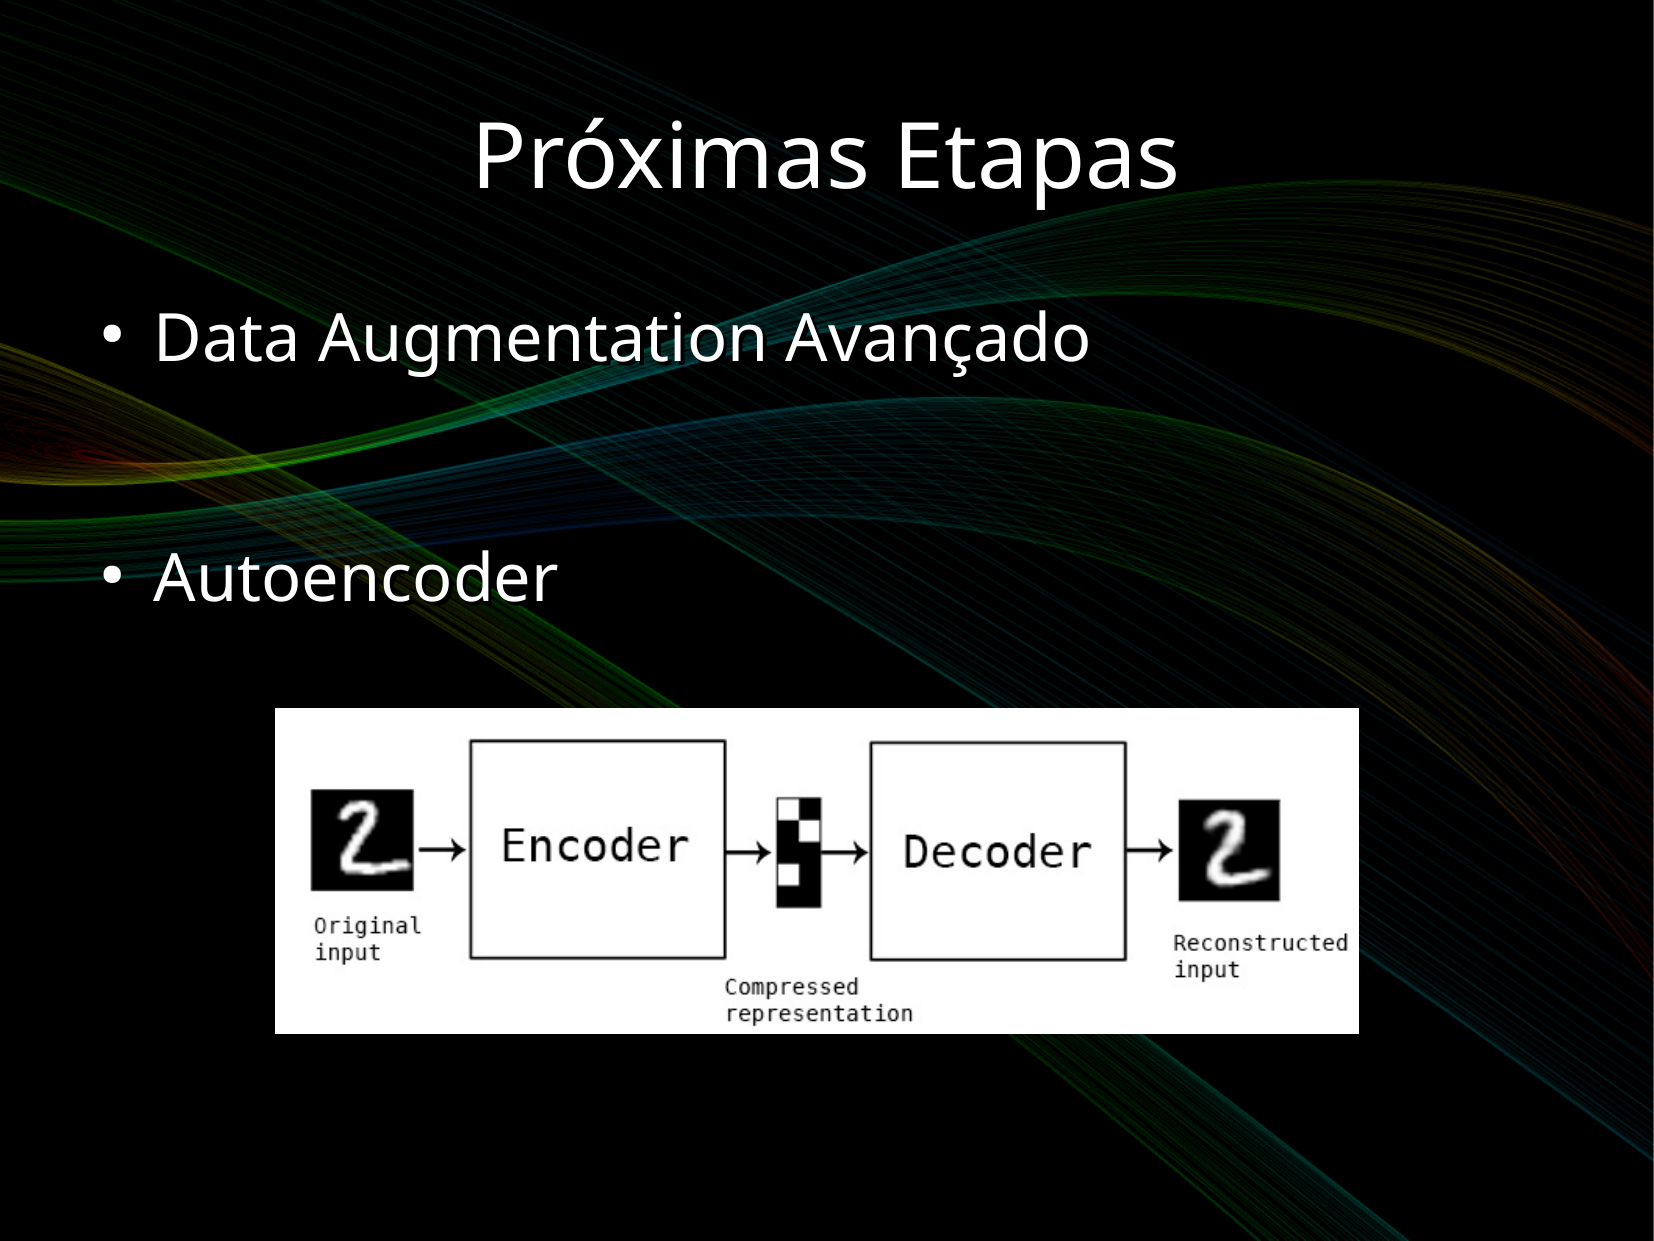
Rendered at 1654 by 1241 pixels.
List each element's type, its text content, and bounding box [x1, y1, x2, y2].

picture [0, 0, 1654, 1241]
title Próximas Etapas [82, 49, 1571, 257]
list Data Augmentation Avançado Autoencoder [82, 290, 1571, 1010]
